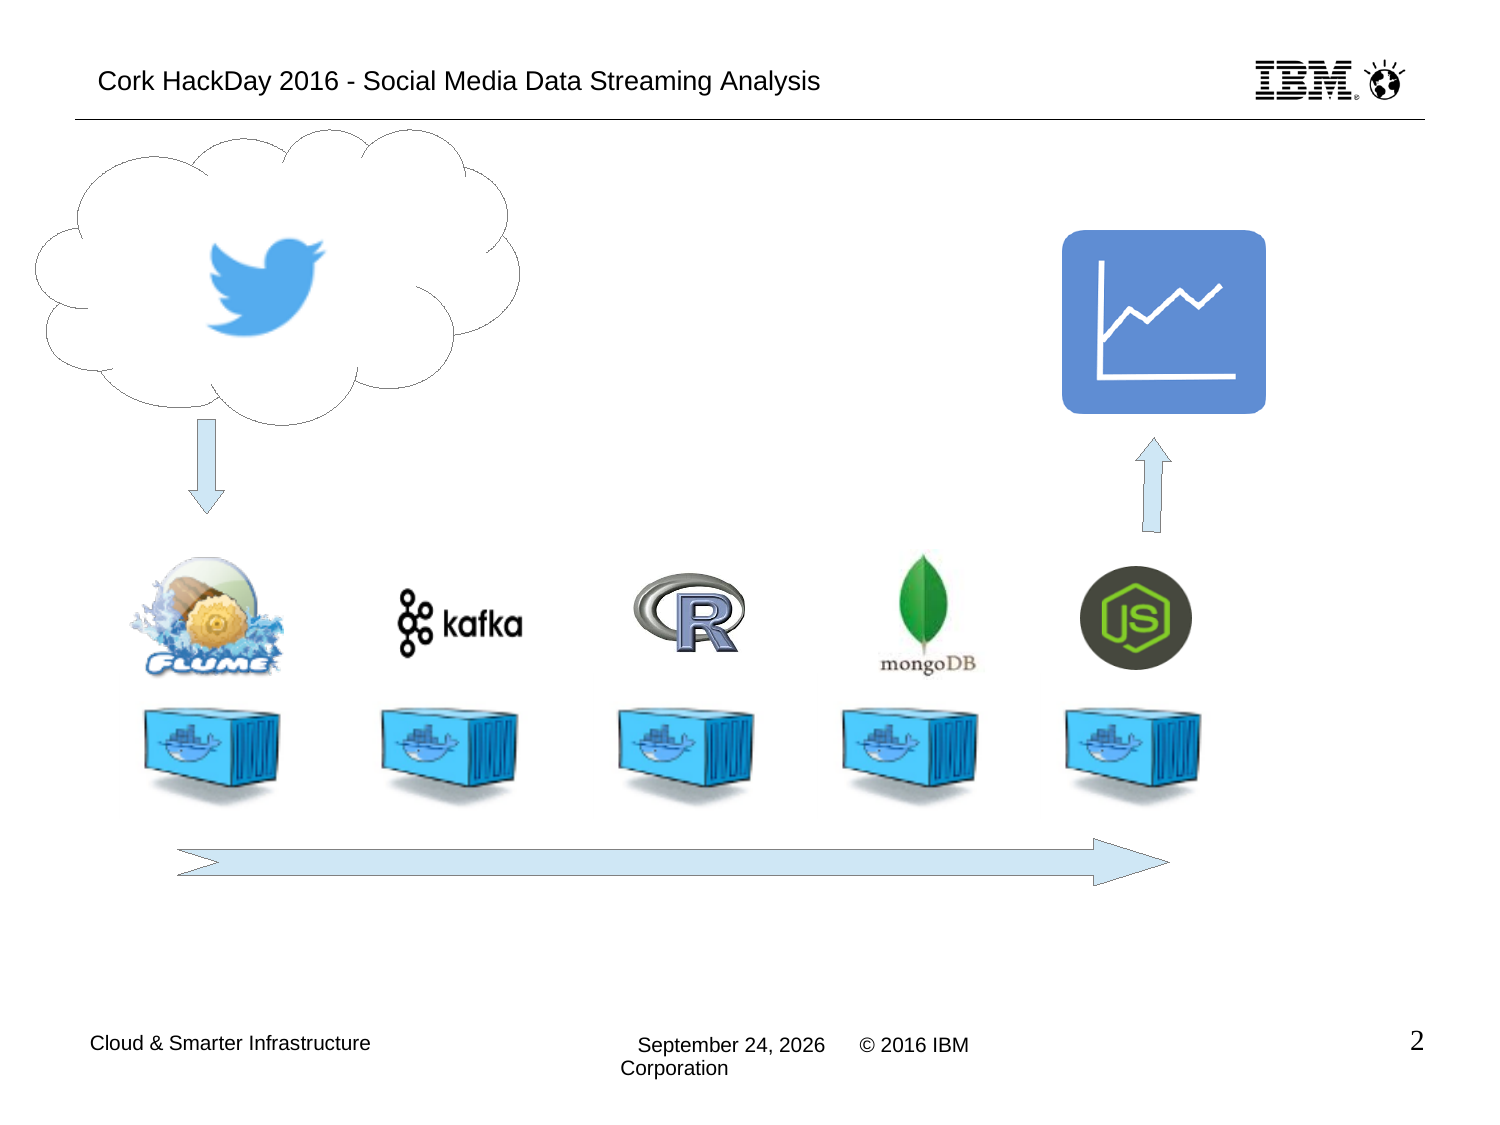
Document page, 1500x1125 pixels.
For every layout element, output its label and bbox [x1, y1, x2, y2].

picture [355, 673, 544, 819]
picture [177, 200, 355, 378]
text_box [188, 419, 225, 514]
picture [816, 549, 1004, 819]
picture [1062, 230, 1266, 414]
picture [118, 537, 306, 819]
picture [1039, 673, 1227, 819]
text_box [1135, 437, 1172, 533]
picture [633, 560, 745, 664]
picture [389, 578, 531, 669]
text_box [177, 838, 1170, 886]
picture [1080, 566, 1192, 670]
picture [592, 673, 780, 819]
text_box [35, 129, 520, 426]
picture [1241, 45, 1416, 112]
